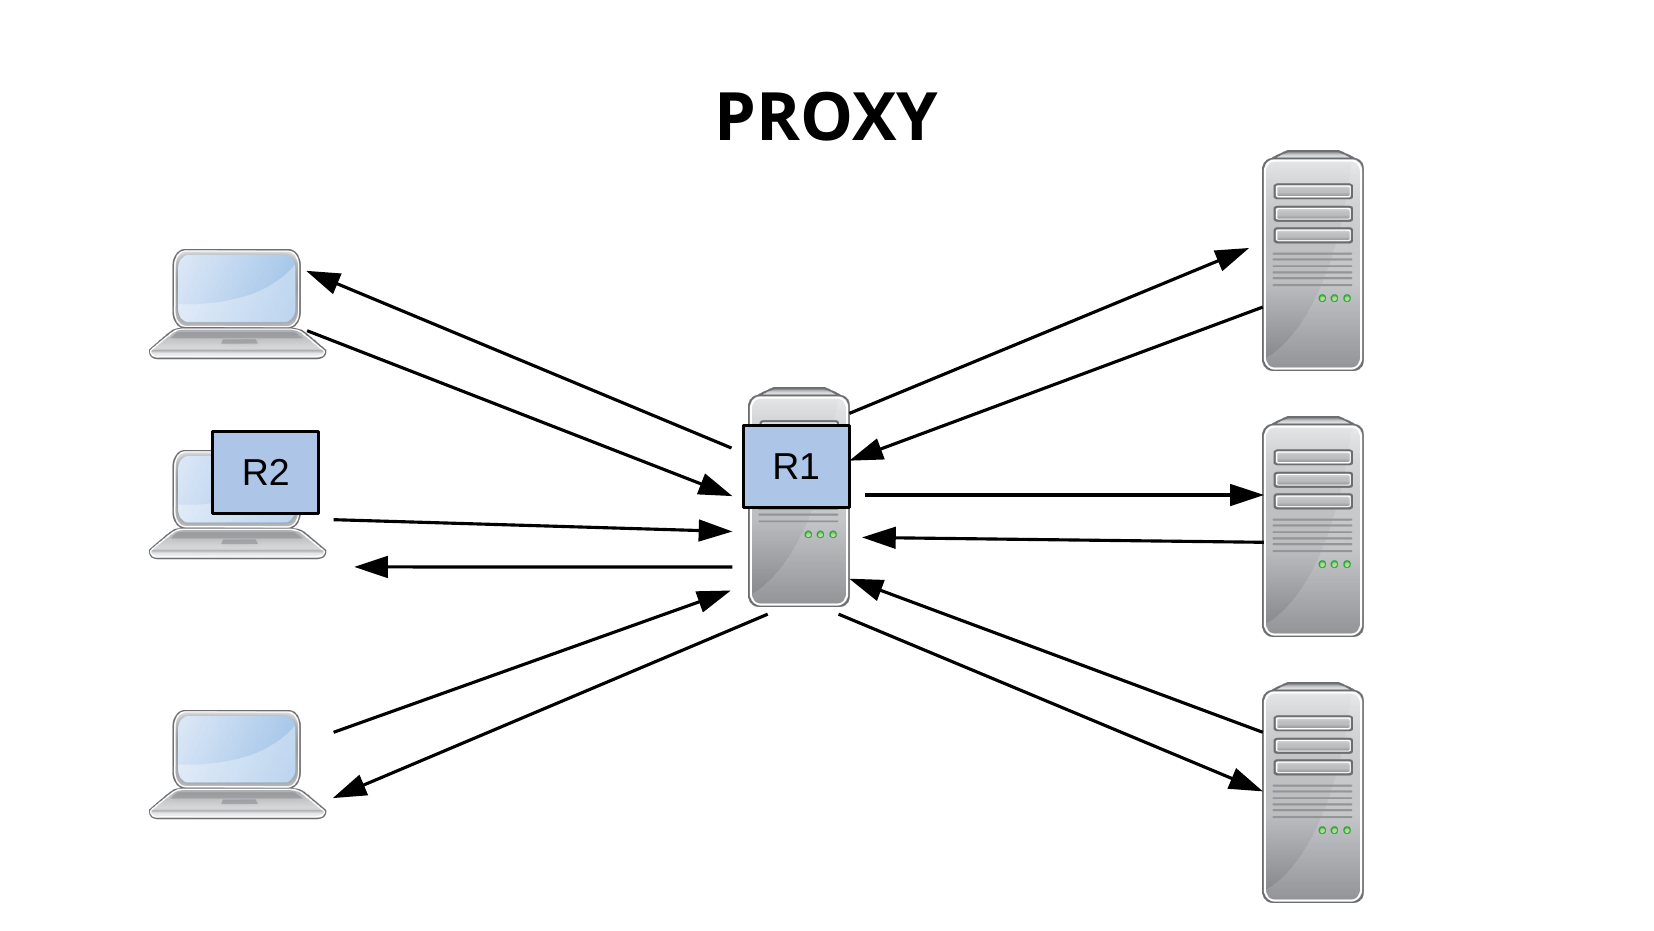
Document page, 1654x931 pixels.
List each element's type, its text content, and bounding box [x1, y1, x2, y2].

picture [1262, 682, 1364, 903]
picture [1262, 150, 1364, 371]
picture [1262, 416, 1364, 637]
picture [748, 508, 850, 607]
title PROXY [82, 36, 1571, 193]
picture [141, 702, 334, 827]
text_box R2 [212, 431, 319, 514]
picture [748, 387, 850, 425]
picture [141, 241, 334, 367]
picture [141, 442, 334, 567]
text_box R1 [743, 425, 850, 508]
